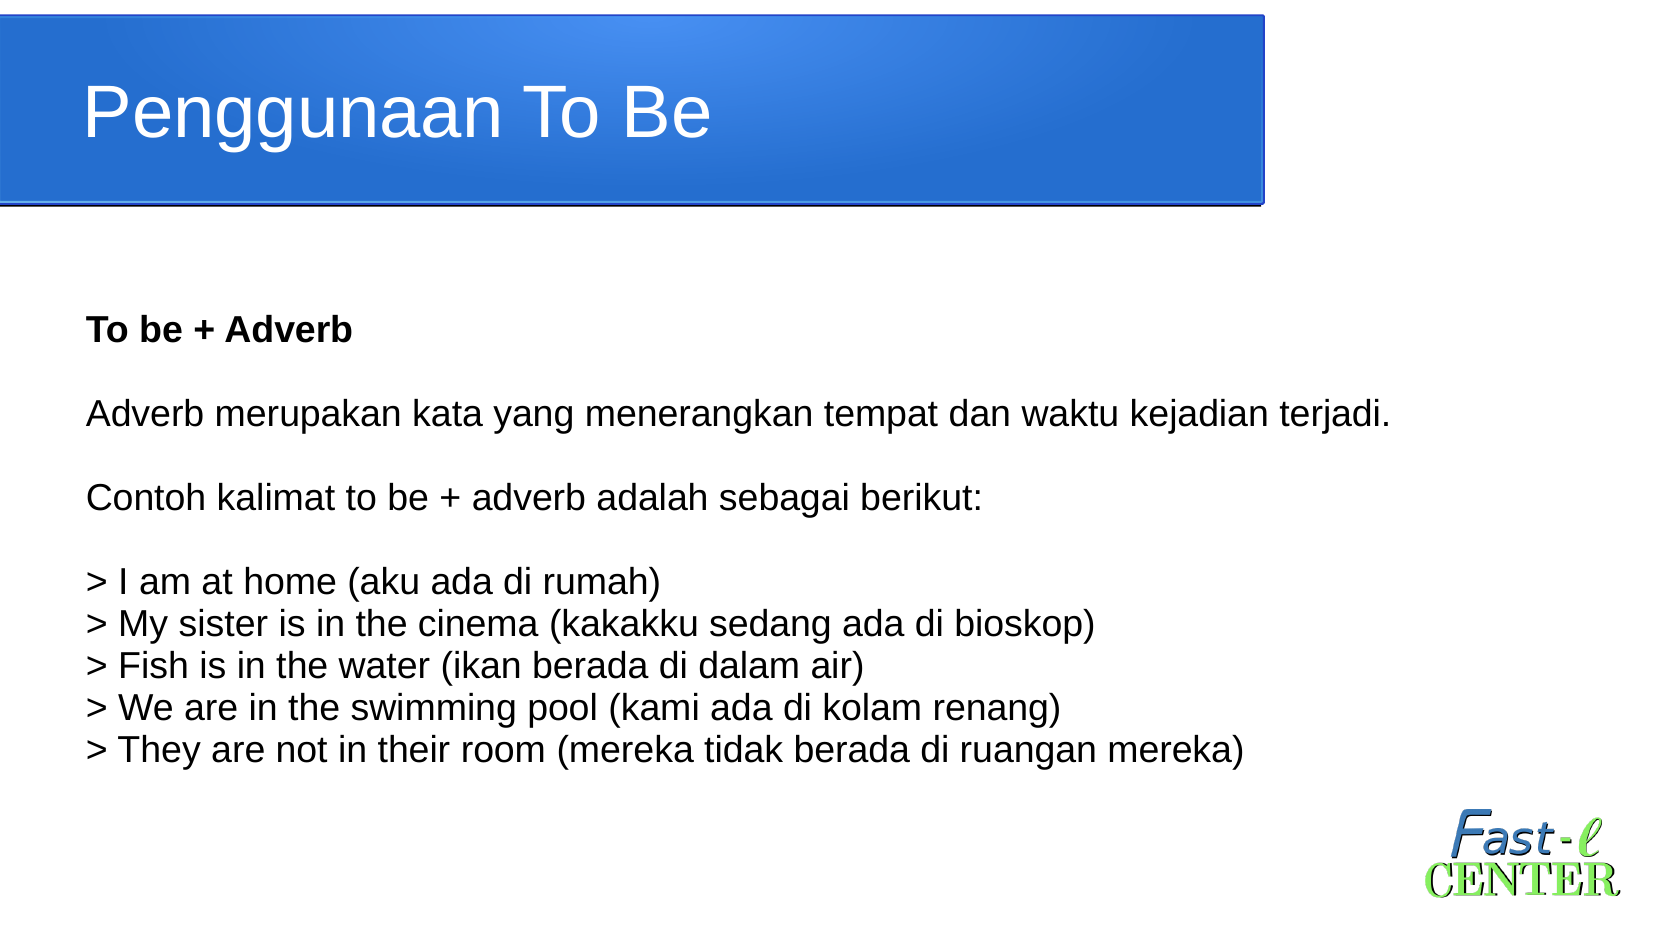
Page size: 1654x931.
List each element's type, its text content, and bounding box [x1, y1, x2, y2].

picture [1425, 809, 1621, 901]
text_box To be + Adverb Adverb merupakan kata yang menerangkan tempat dan waktu kejadian terjadi. Contoh kalimat to be + adverb adalah sebagai berikut: > I am at home (aku ada di rumah) > My sister is in the cinema (kakakku sedang ada di bioskop) > Fish is in the water (ikan berada di dalam air) > We are in the swimming pool (kami ada di kolam renang) > They are not in their room (mereka tidak berada di ruangan mereka) [71, 259, 1418, 820]
title Penggunaan To Be [82, 35, 1235, 189]
